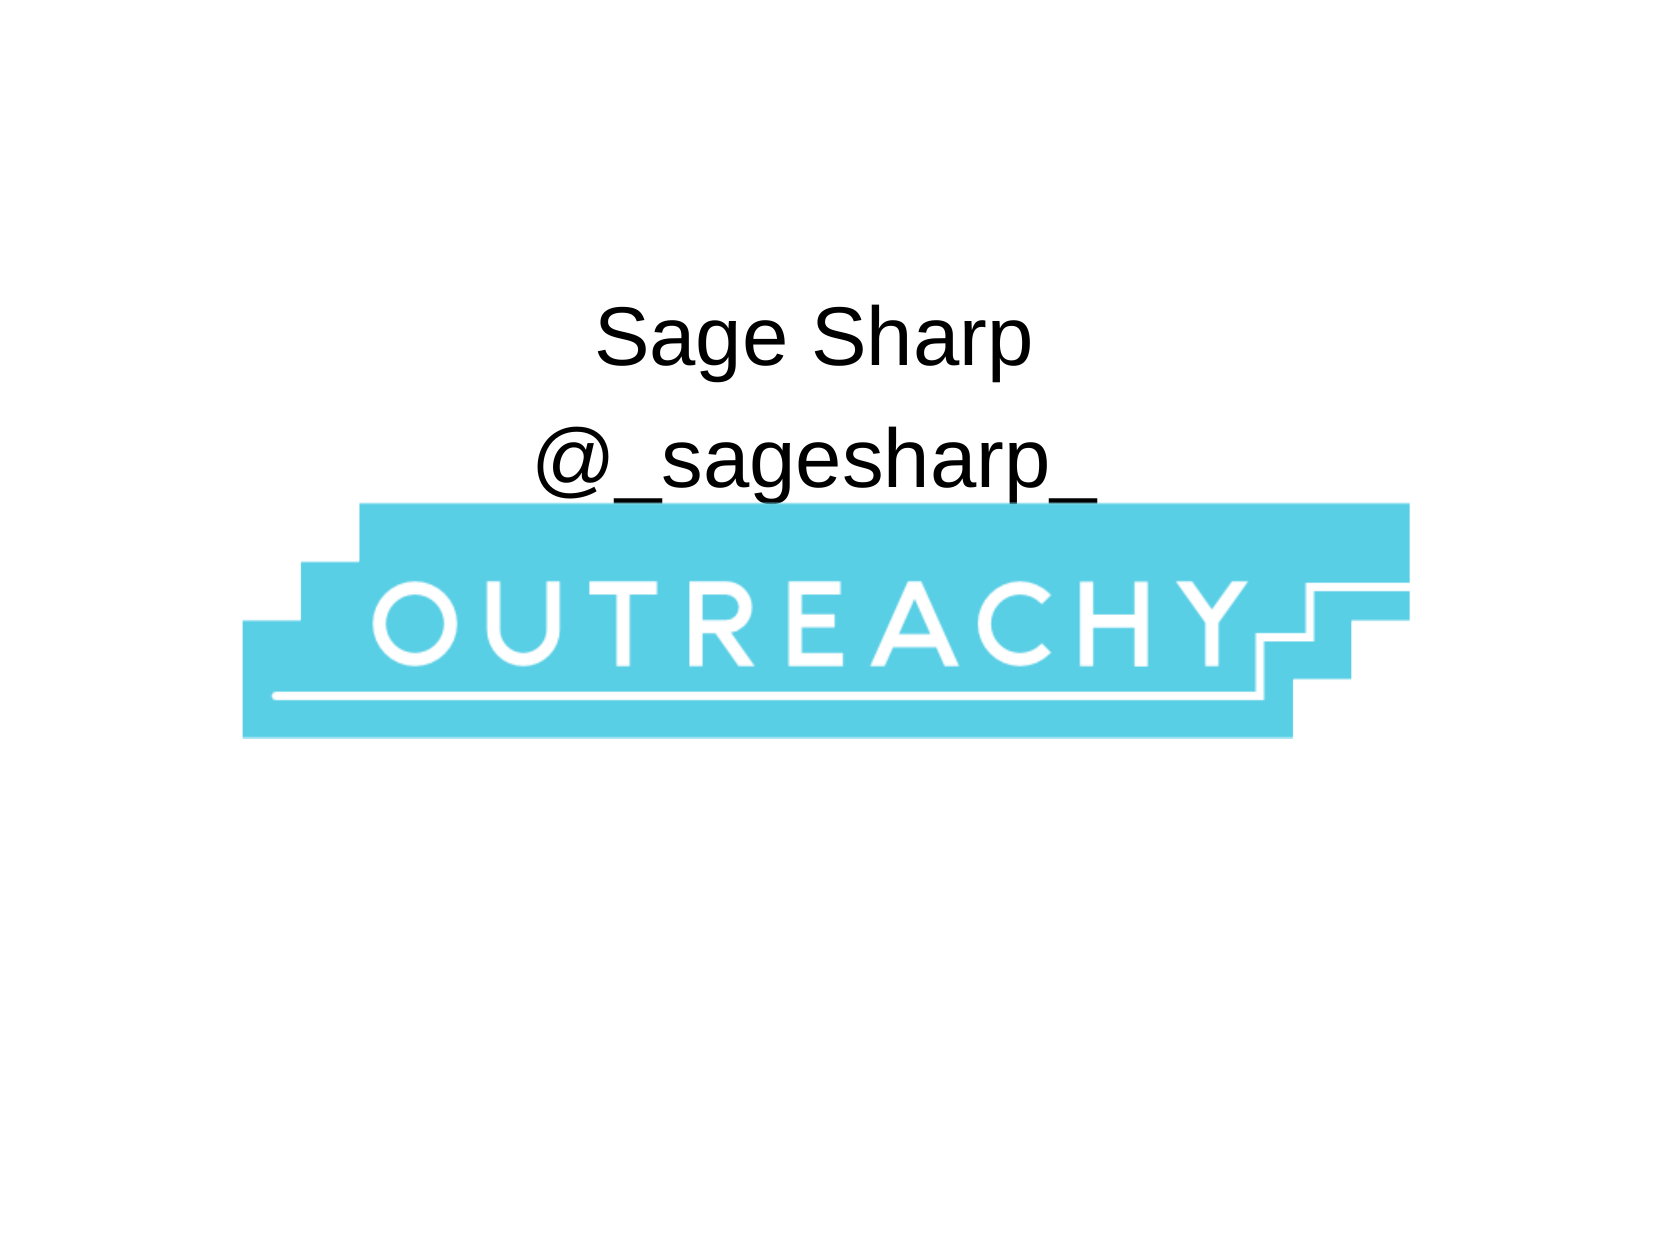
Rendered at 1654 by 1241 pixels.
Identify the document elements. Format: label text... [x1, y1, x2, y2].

list Sage Sharp @_sagesharp_ [82, 290, 1546, 1186]
picture [241, 501, 1412, 739]
